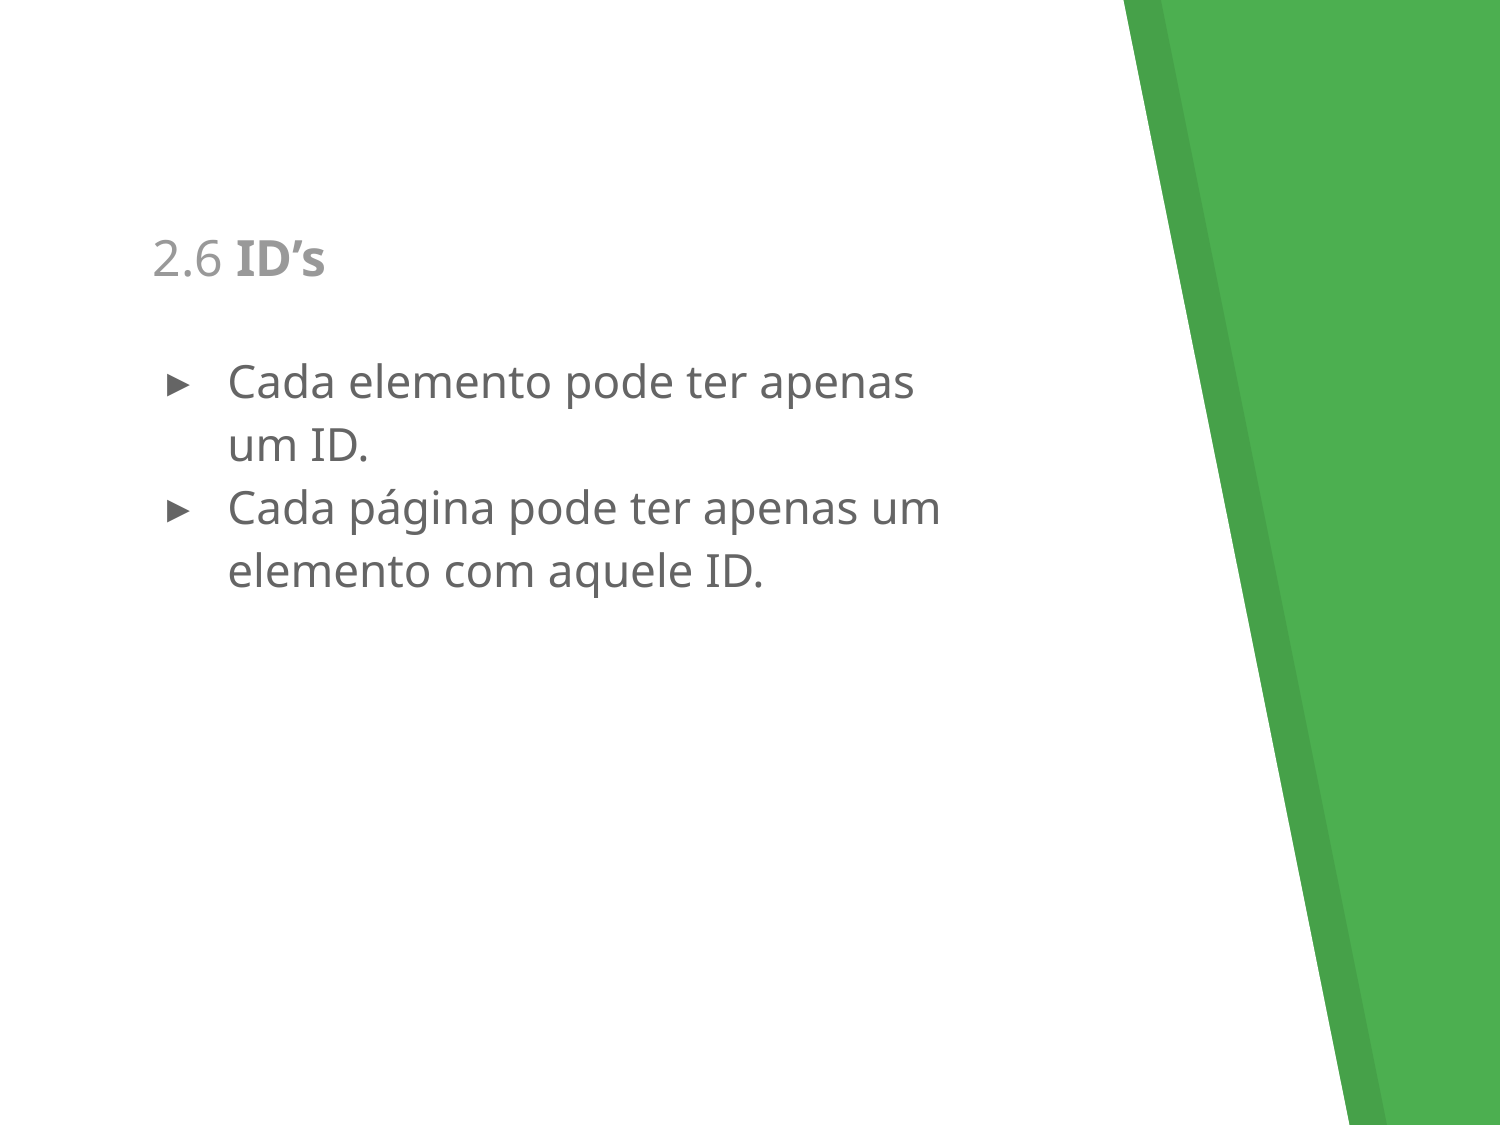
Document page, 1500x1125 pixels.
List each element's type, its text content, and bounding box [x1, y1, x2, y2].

title 2.6 ID’s [137, 195, 1011, 302]
list Cada elemento pode ter apenas um ID. Cada página pode ter apenas um elemento com aquele ID. [137, 329, 1011, 823]
